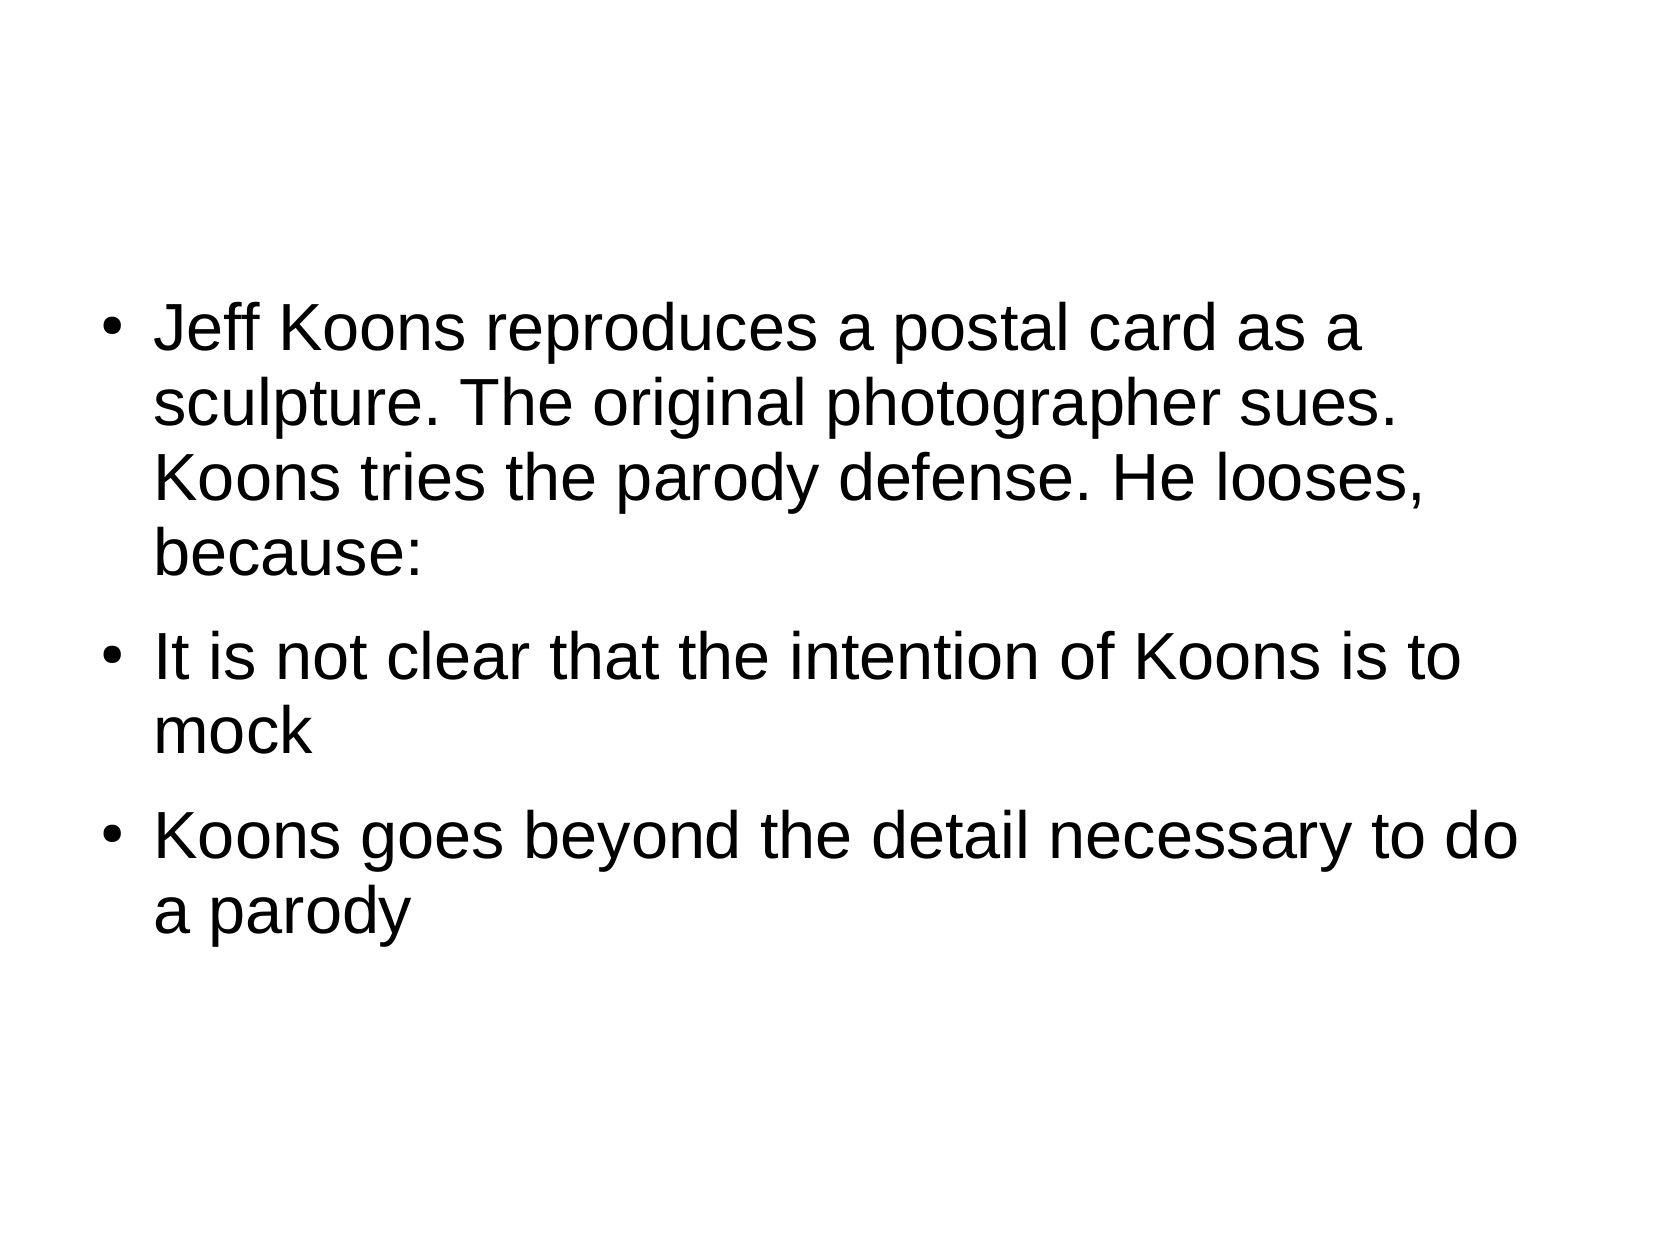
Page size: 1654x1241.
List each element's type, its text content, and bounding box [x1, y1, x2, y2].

list Jeff Koons reproduces a postal card as a sculpture. The original photographer sues. Koons tries the parody defense. He looses, because: It is not clear that the intention of Koons is to mock Koons goes beyond the detail necessary to do a parody [82, 290, 1538, 1010]
